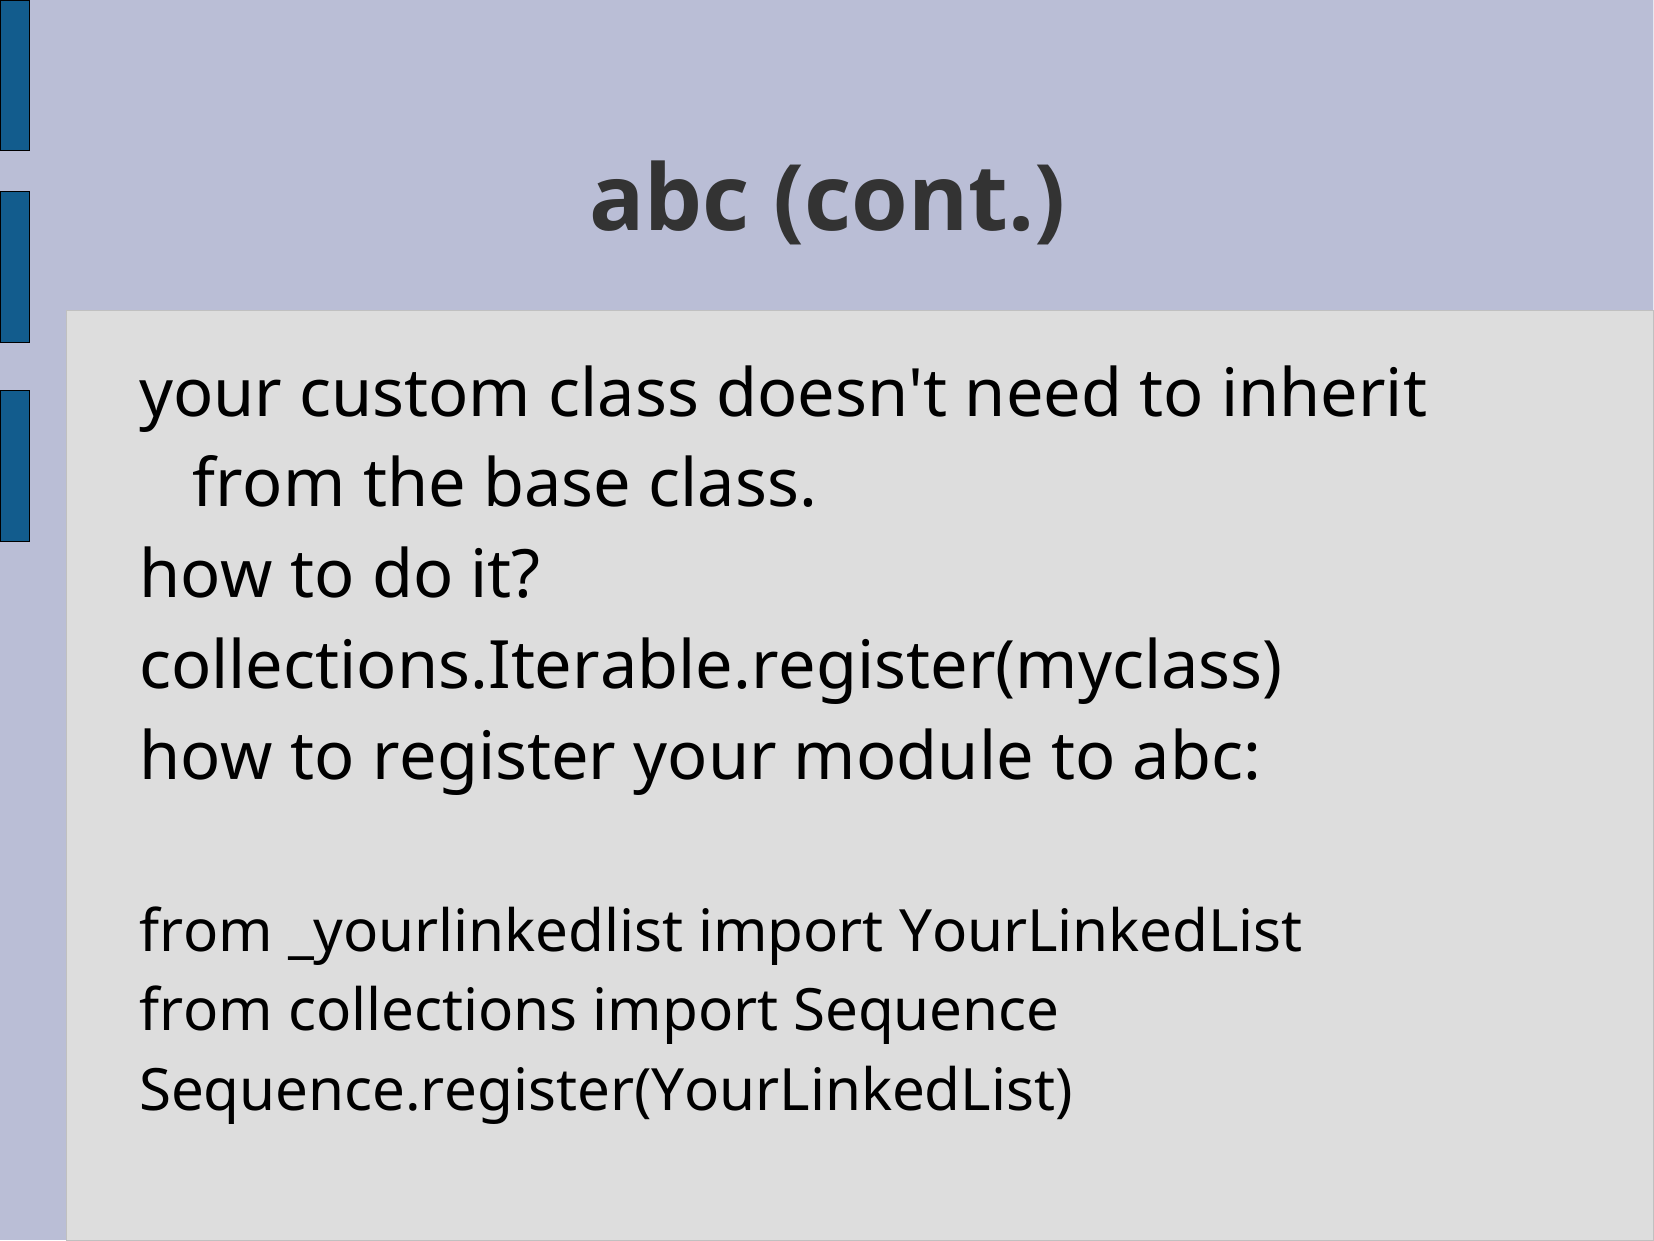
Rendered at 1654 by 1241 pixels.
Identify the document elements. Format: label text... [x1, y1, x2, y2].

title abc (cont.) [121, 98, 1534, 291]
list your custom class doesn't need to inherit from the base class. how to do it? collections.Iterable.register(myclass) how to register your module to abc: from _yourlinkedlist import YourLinkedList from collections import Sequence Sequence.register(YourLinkedList) [121, 344, 1534, 1112]
